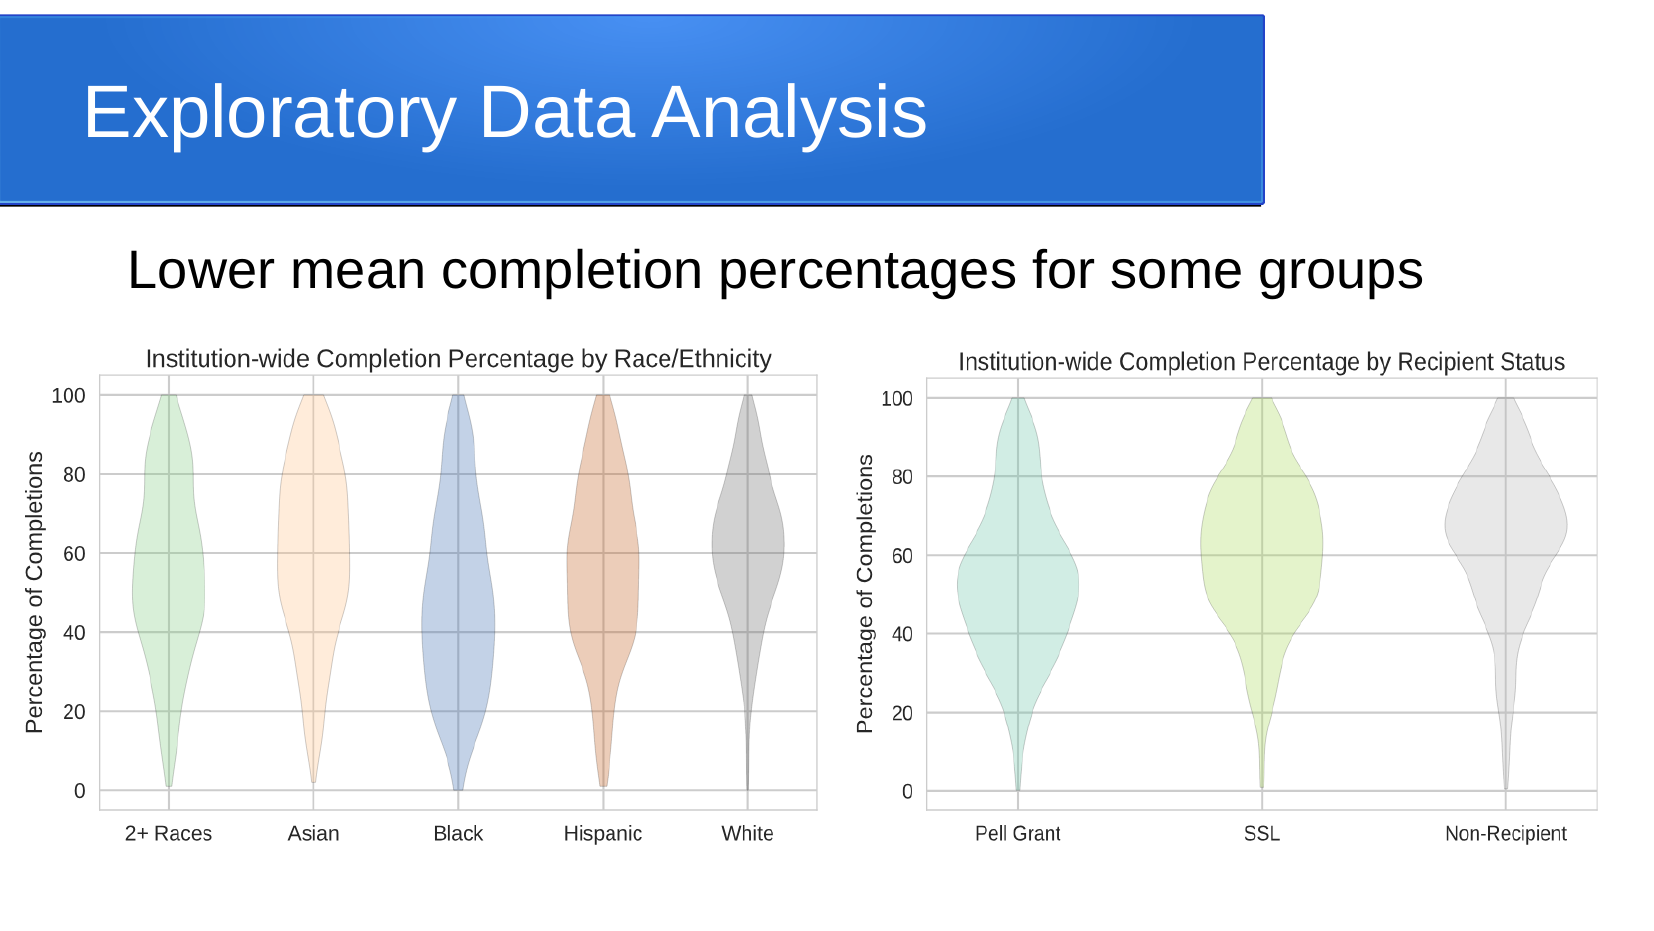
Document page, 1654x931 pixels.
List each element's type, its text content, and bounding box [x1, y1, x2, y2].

picture [847, 342, 1606, 853]
picture [15, 339, 826, 856]
title Exploratory Data Analysis [82, 35, 1235, 189]
list Lower mean completion percentages for some groups [56, 239, 1546, 316]
